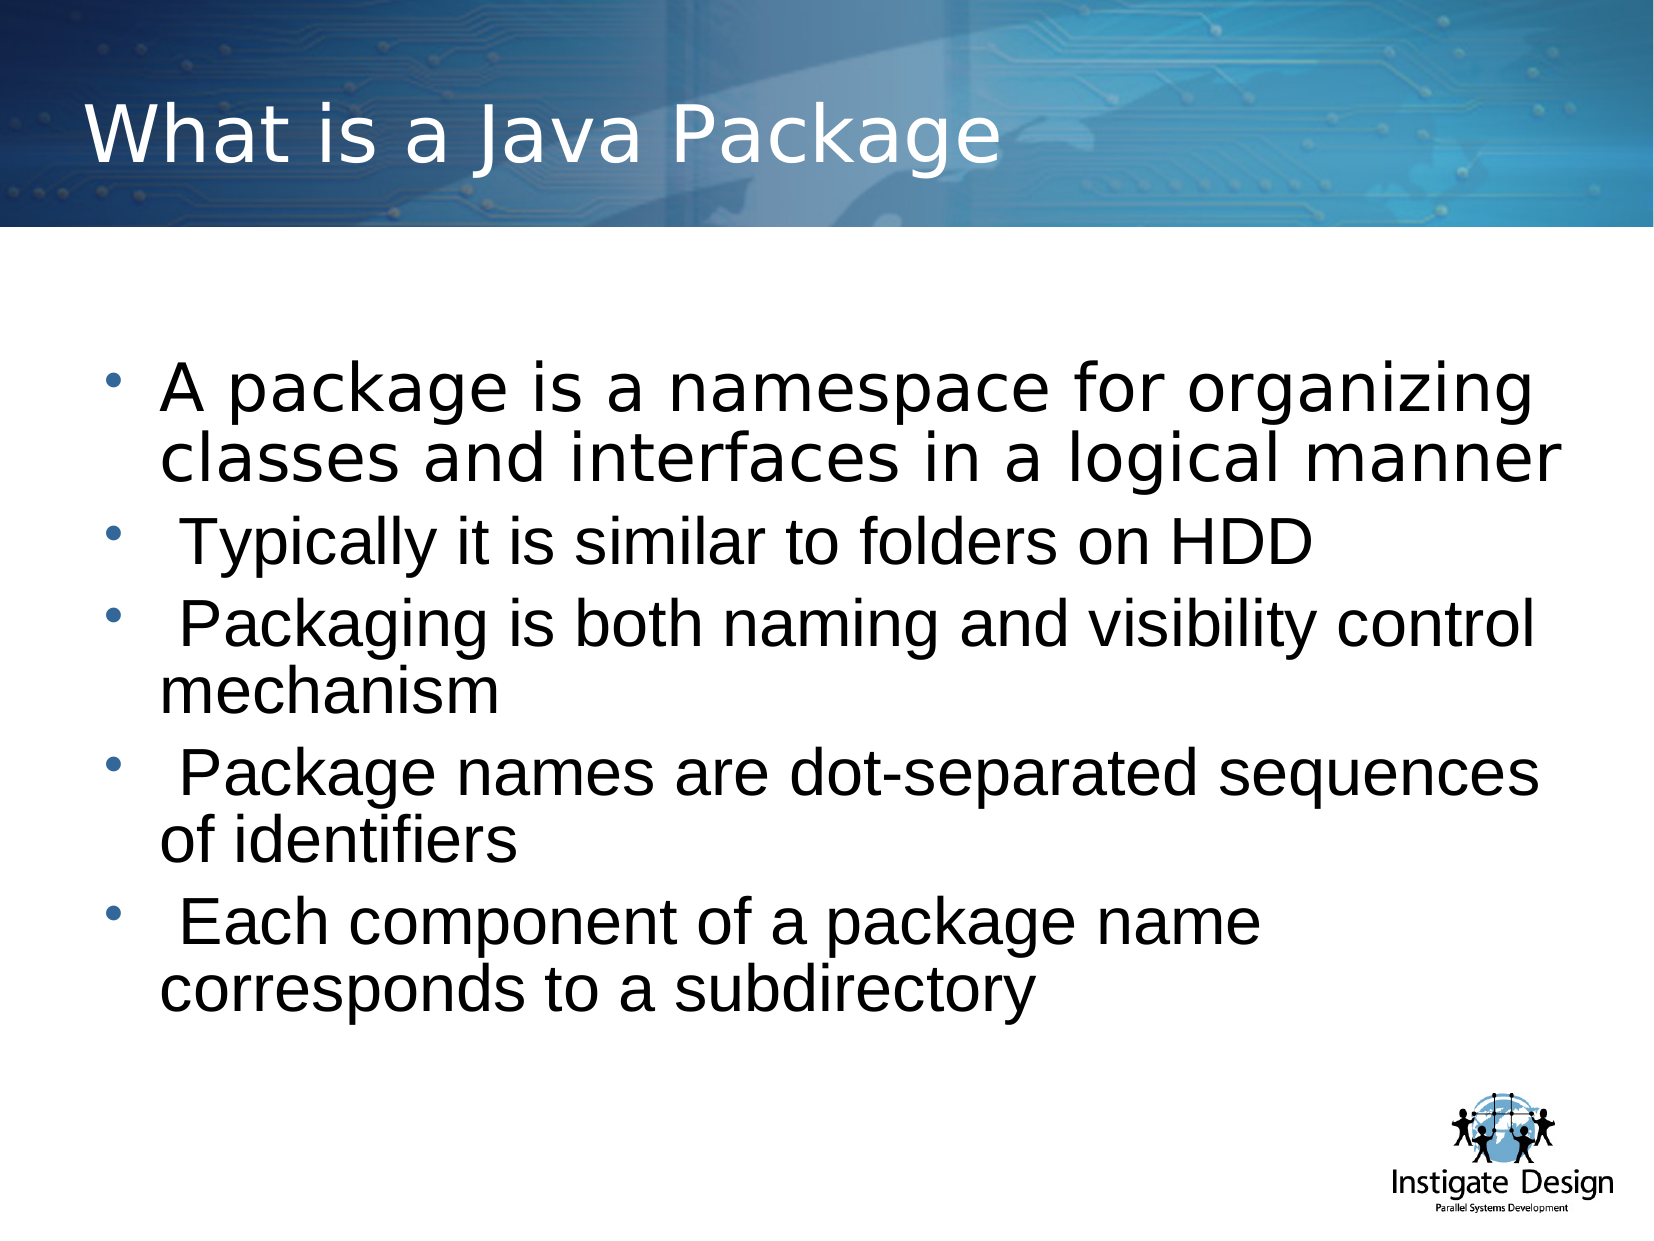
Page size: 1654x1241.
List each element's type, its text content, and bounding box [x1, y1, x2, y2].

list A package is a namespace for organizing classes and interfaces in a logical manner Typically it is similar to folders on HDD Packaging is both naming and visibility control mechanism Package names are dot-separated sequences of identifiers Each component of a package name corresponds to a subdirectory [48, 355, 1568, 1065]
picture [1393, 1093, 1613, 1213]
picture [0, 0, 1654, 227]
title What is a Java Package [82, 49, 1570, 228]
